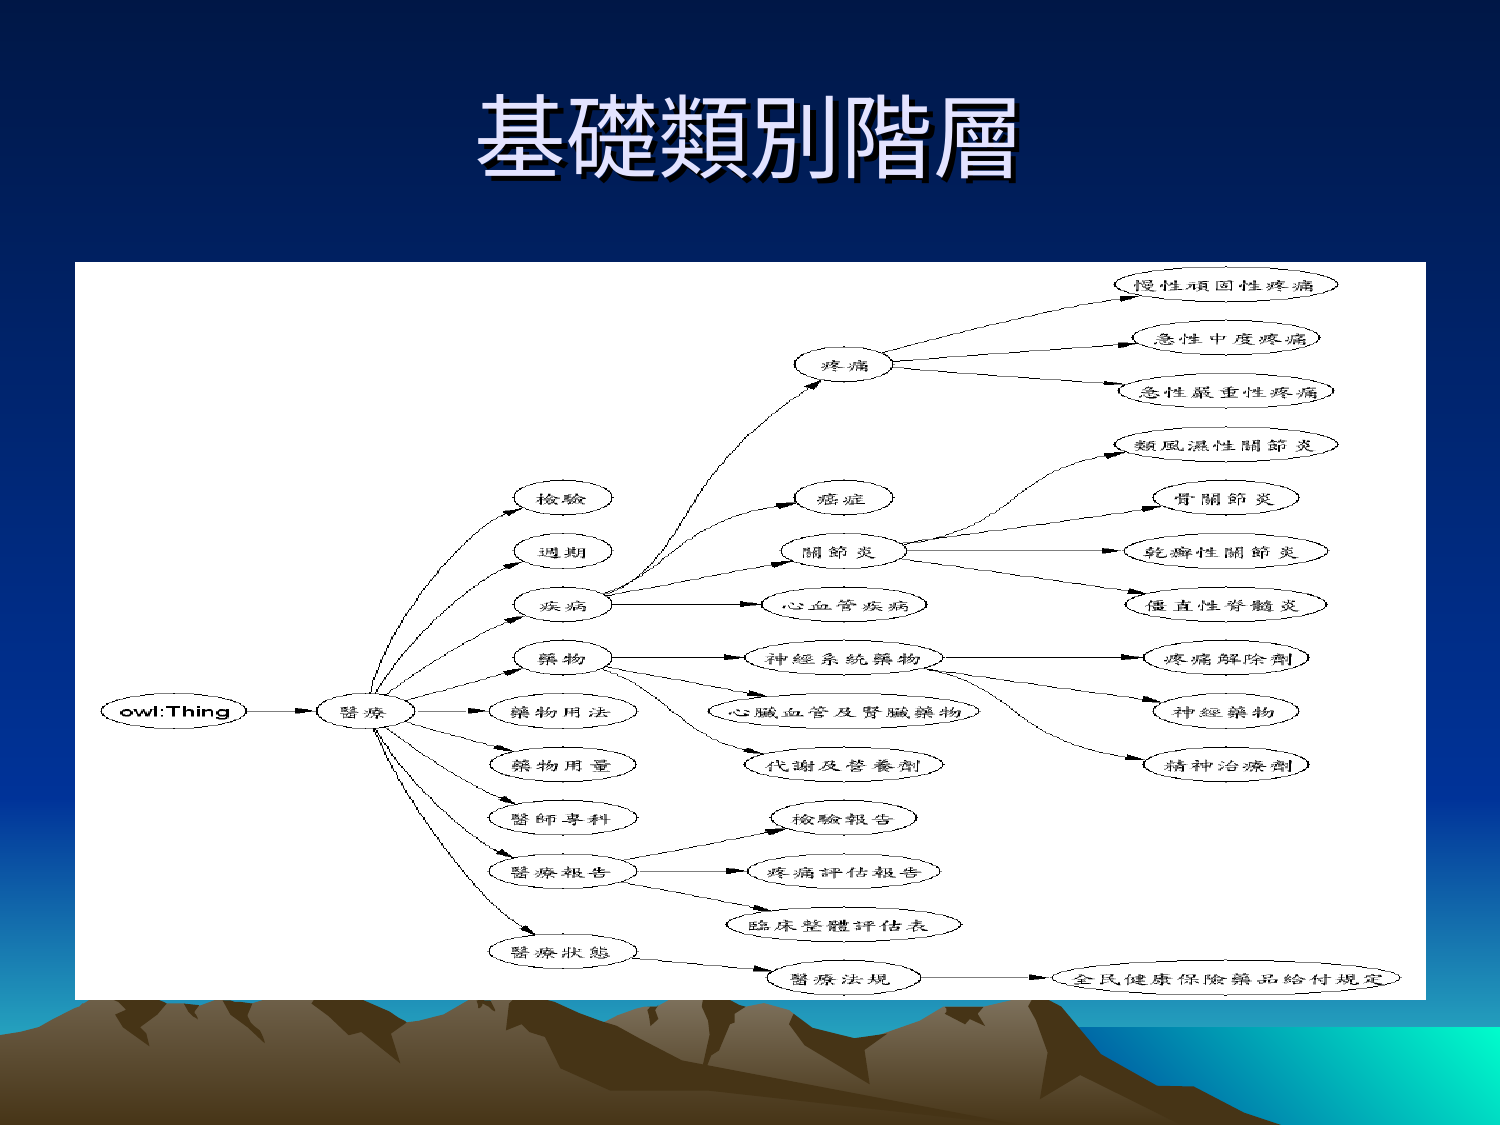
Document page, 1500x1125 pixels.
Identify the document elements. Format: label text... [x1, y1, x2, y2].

picture [75, 262, 1426, 1000]
title 基礎類別階層 [75, 37, 1426, 225]
